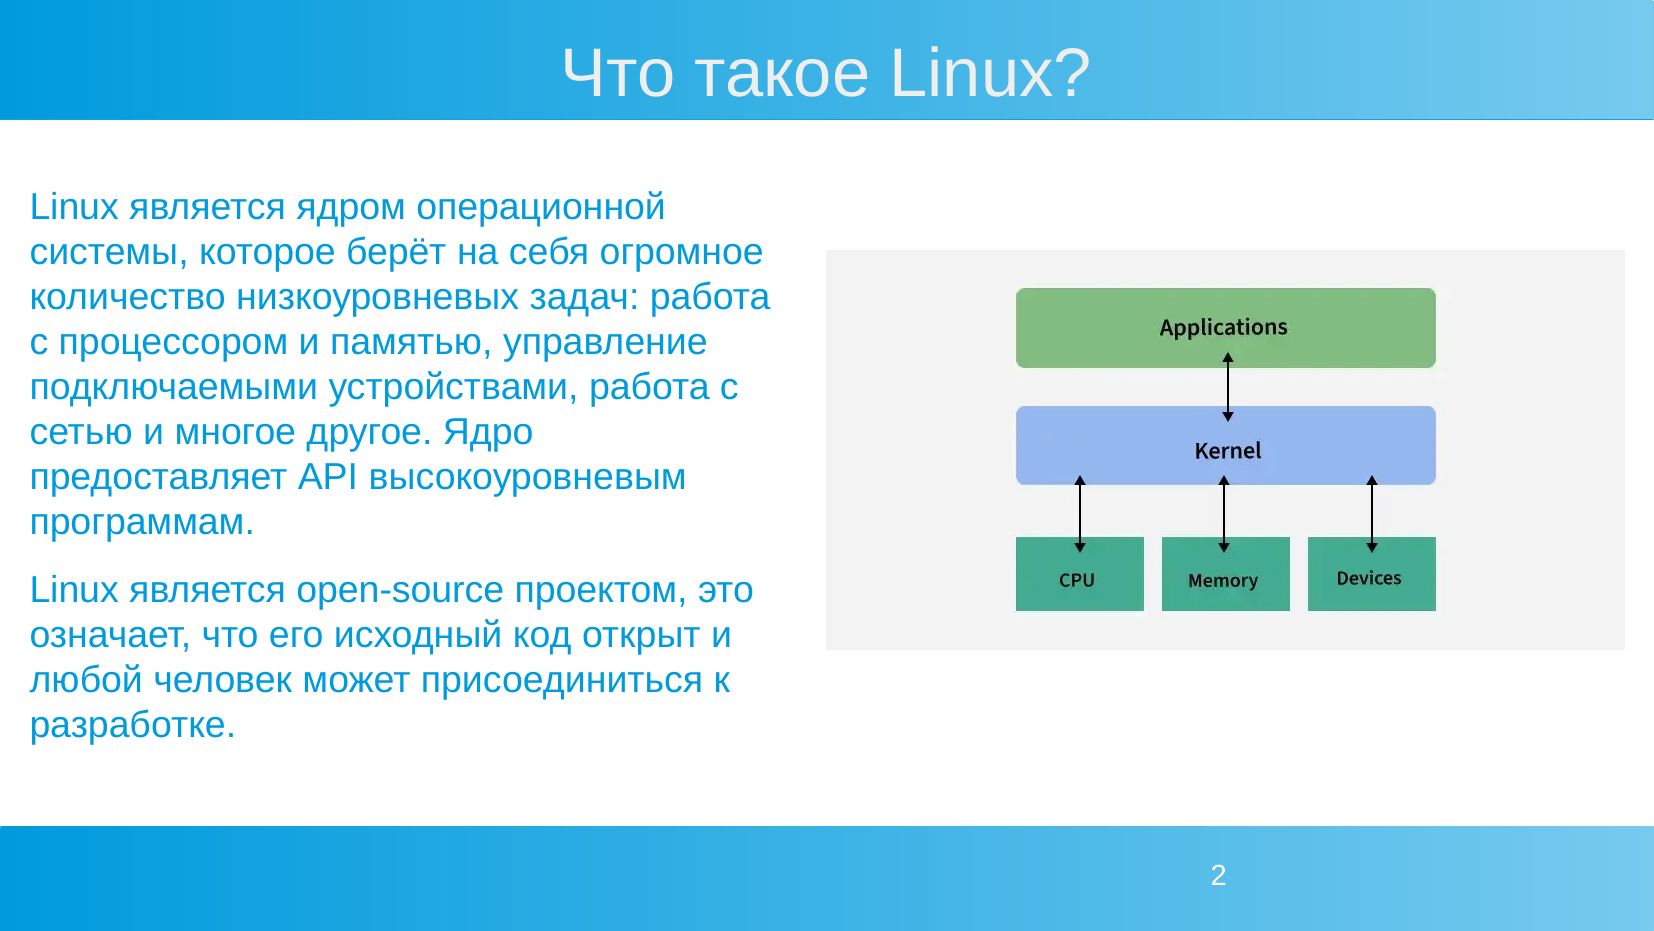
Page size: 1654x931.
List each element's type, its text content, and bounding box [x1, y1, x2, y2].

title Что такое Linux? [59, 29, 1595, 108]
list Linux является ядром операционной системы, которое берёт на себя огромное количество низкоуровневых задач: работа с процессором и памятью, управление подключаемыми устройствами, работа с сетью и многое другое. Ядро предоставляет API высокоуровневым программам. Linux является open-source проектом, это означает, что его исходный код открыт и любой человек может присоединиться к разработке. [29, 182, 798, 774]
picture [826, 251, 1625, 650]
text_box [1210, 856, 1595, 916]
